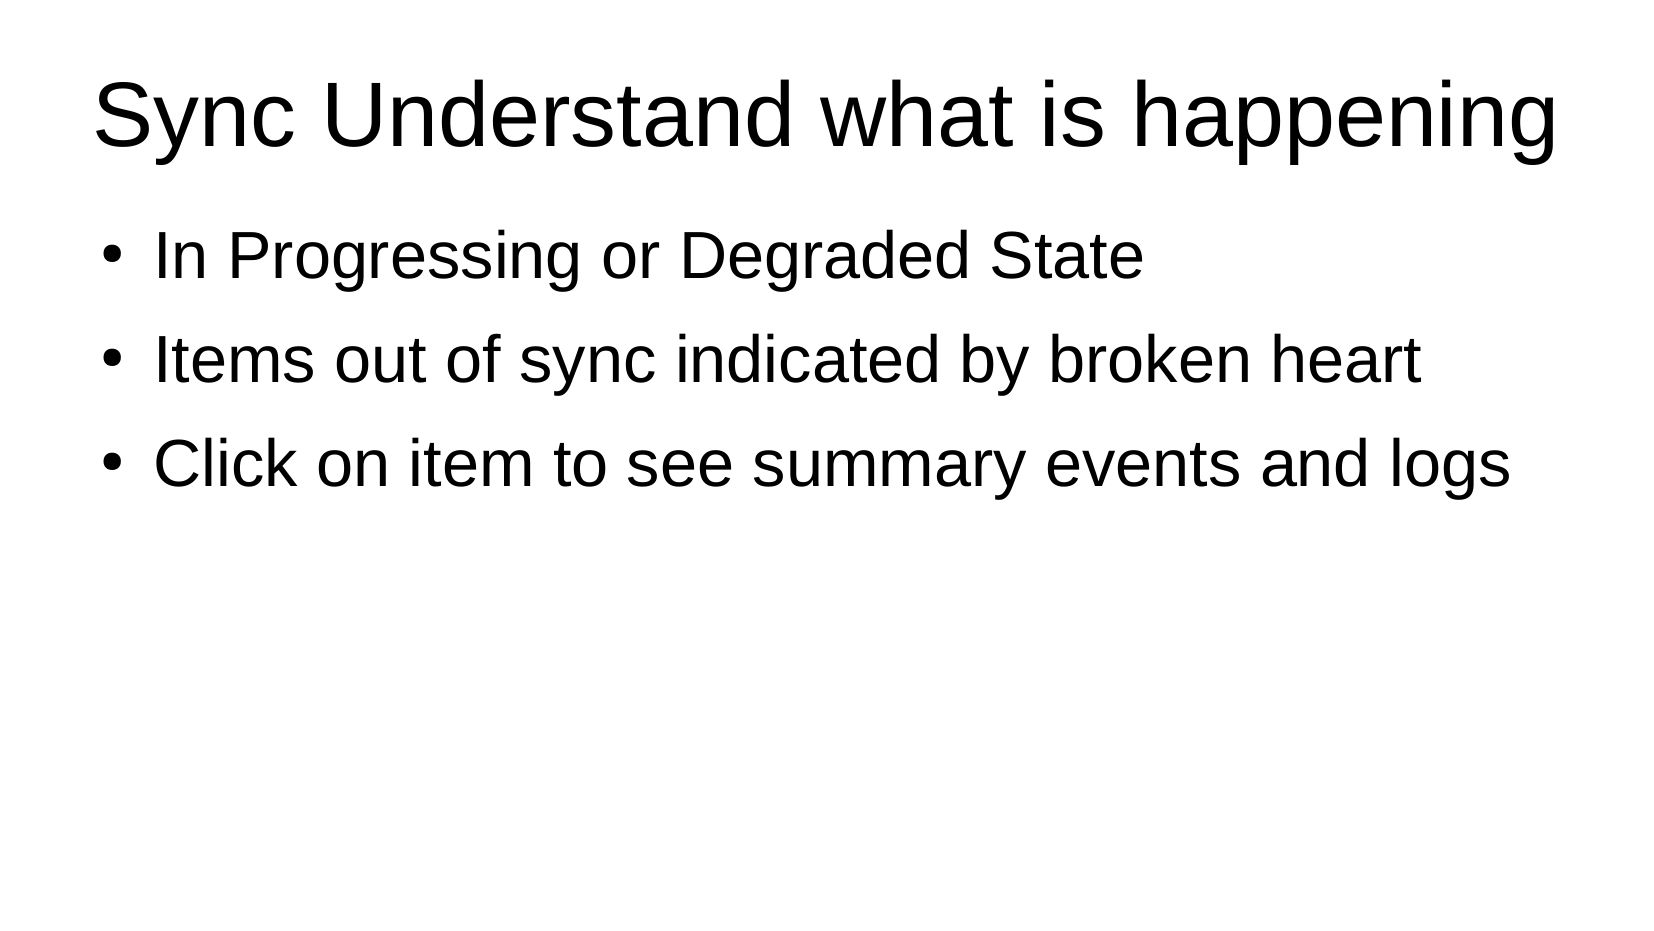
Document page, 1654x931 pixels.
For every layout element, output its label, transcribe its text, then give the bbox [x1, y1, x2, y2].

title Sync Understand what is happening [82, 37, 1571, 193]
list In Progressing or Degraded State Items out of sync indicated by broken heart Click on item to see summary events and logs [82, 217, 1571, 758]
